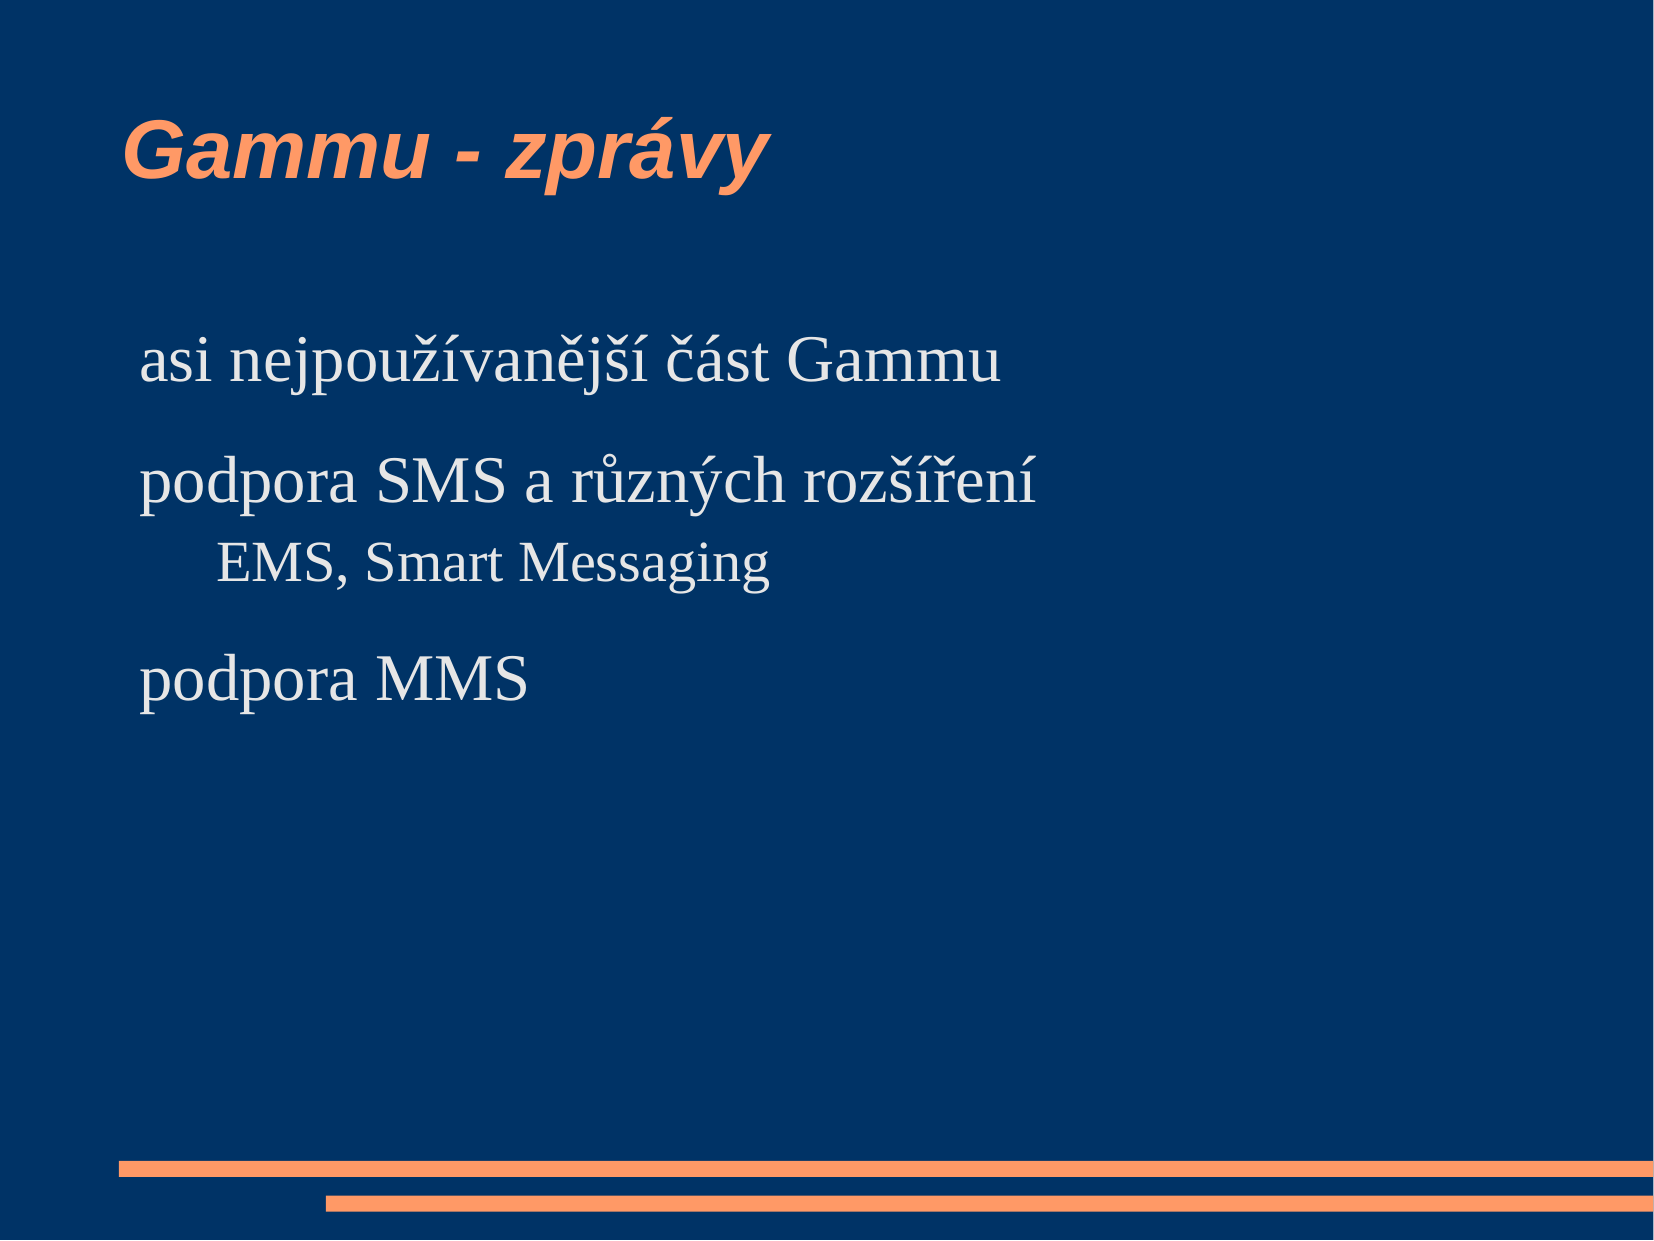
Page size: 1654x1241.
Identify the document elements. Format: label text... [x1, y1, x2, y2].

title Gammu - zprávy [121, 46, 1534, 254]
list asi nejpoužívanější část Gammu podpora SMS a různých rozšíření EMS, Smart Messaging podpora MMS [121, 322, 1561, 1133]
